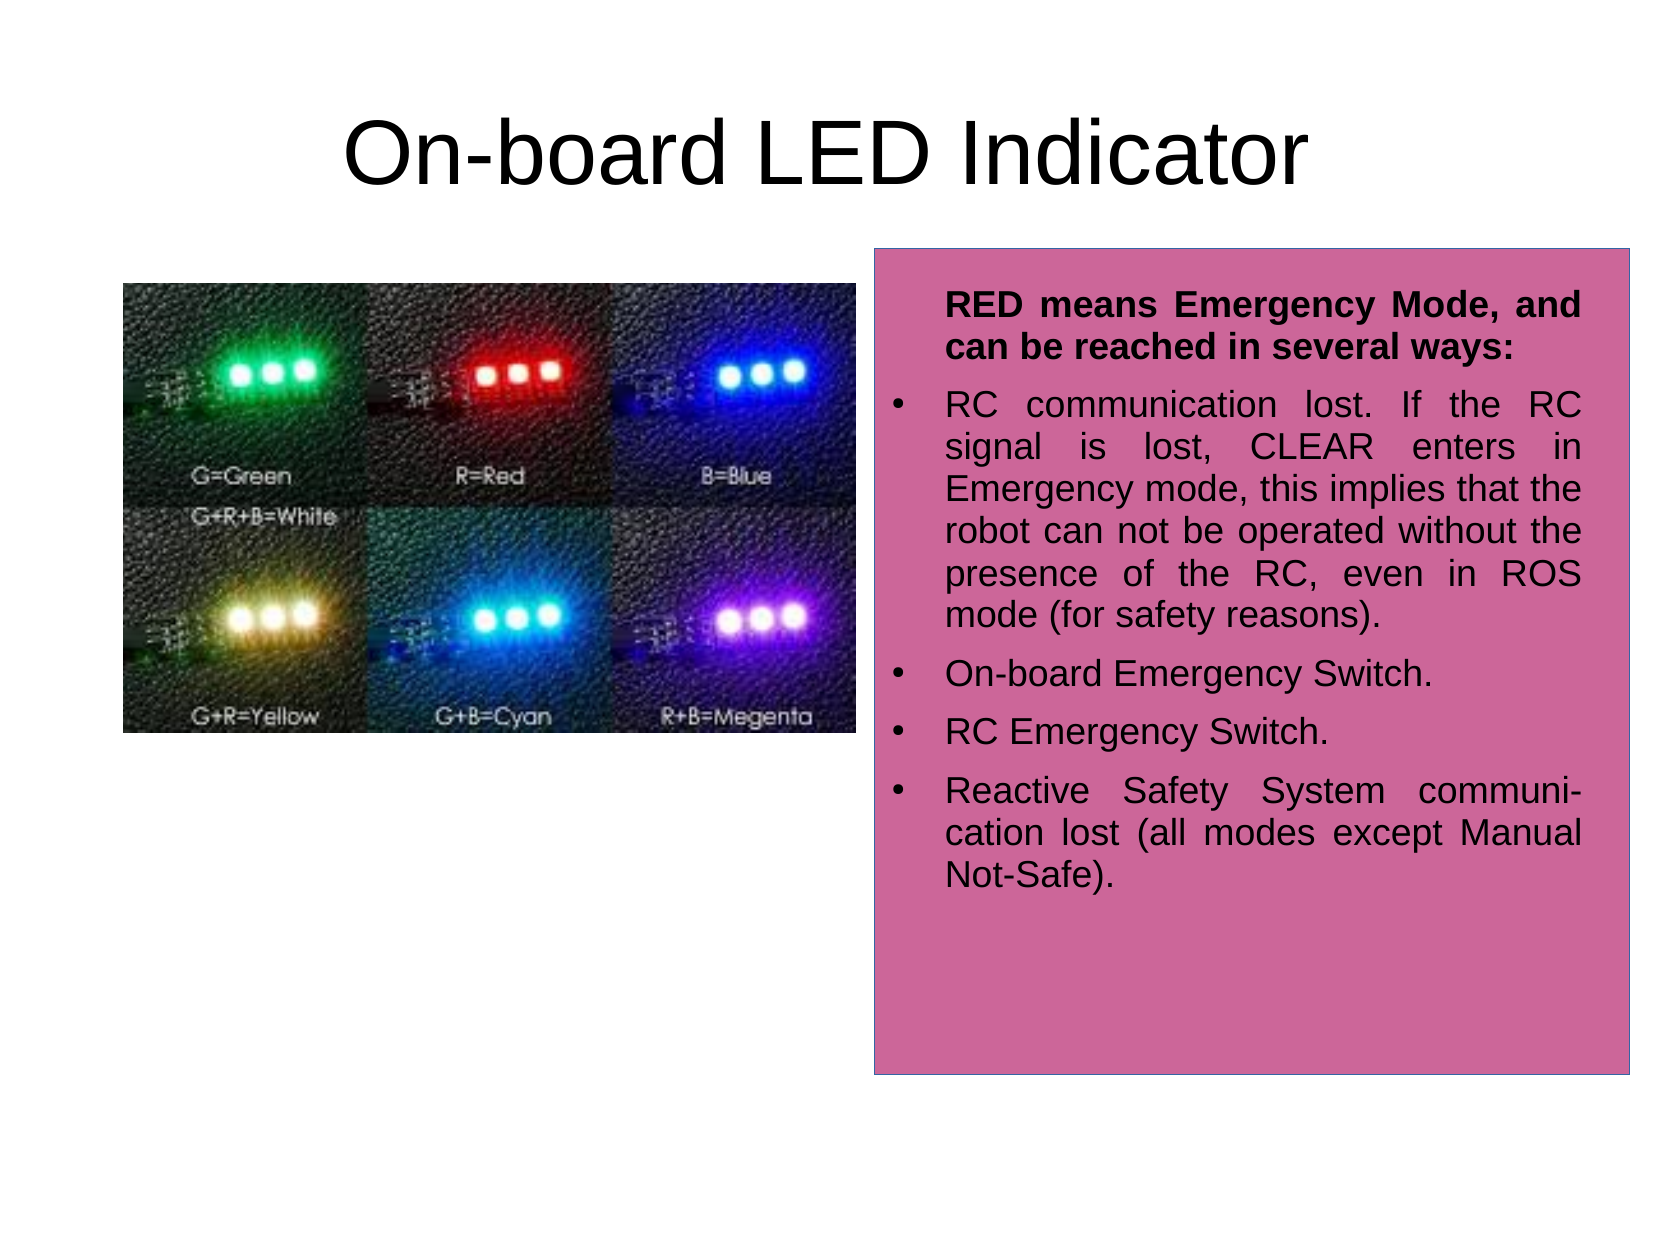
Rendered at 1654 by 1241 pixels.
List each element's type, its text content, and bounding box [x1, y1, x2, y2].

list RED means Emergency Mode, and can be reached in several ways: RC communication lost. If the RC signal is lost, CLEAR enters in Emergency mode, this implies that the robot can not be operated without the presence of the RC, even in ROS mode (for safety reasons). On-board Emergency Switch. RC Emergency Switch. Reactive Safety System communi-cation lost (all modes except Manual Not-Safe). [874, 283, 1583, 1003]
picture [123, 283, 856, 733]
title On-board LED Indicator [82, 49, 1571, 257]
text_box [874, 248, 1630, 1075]
